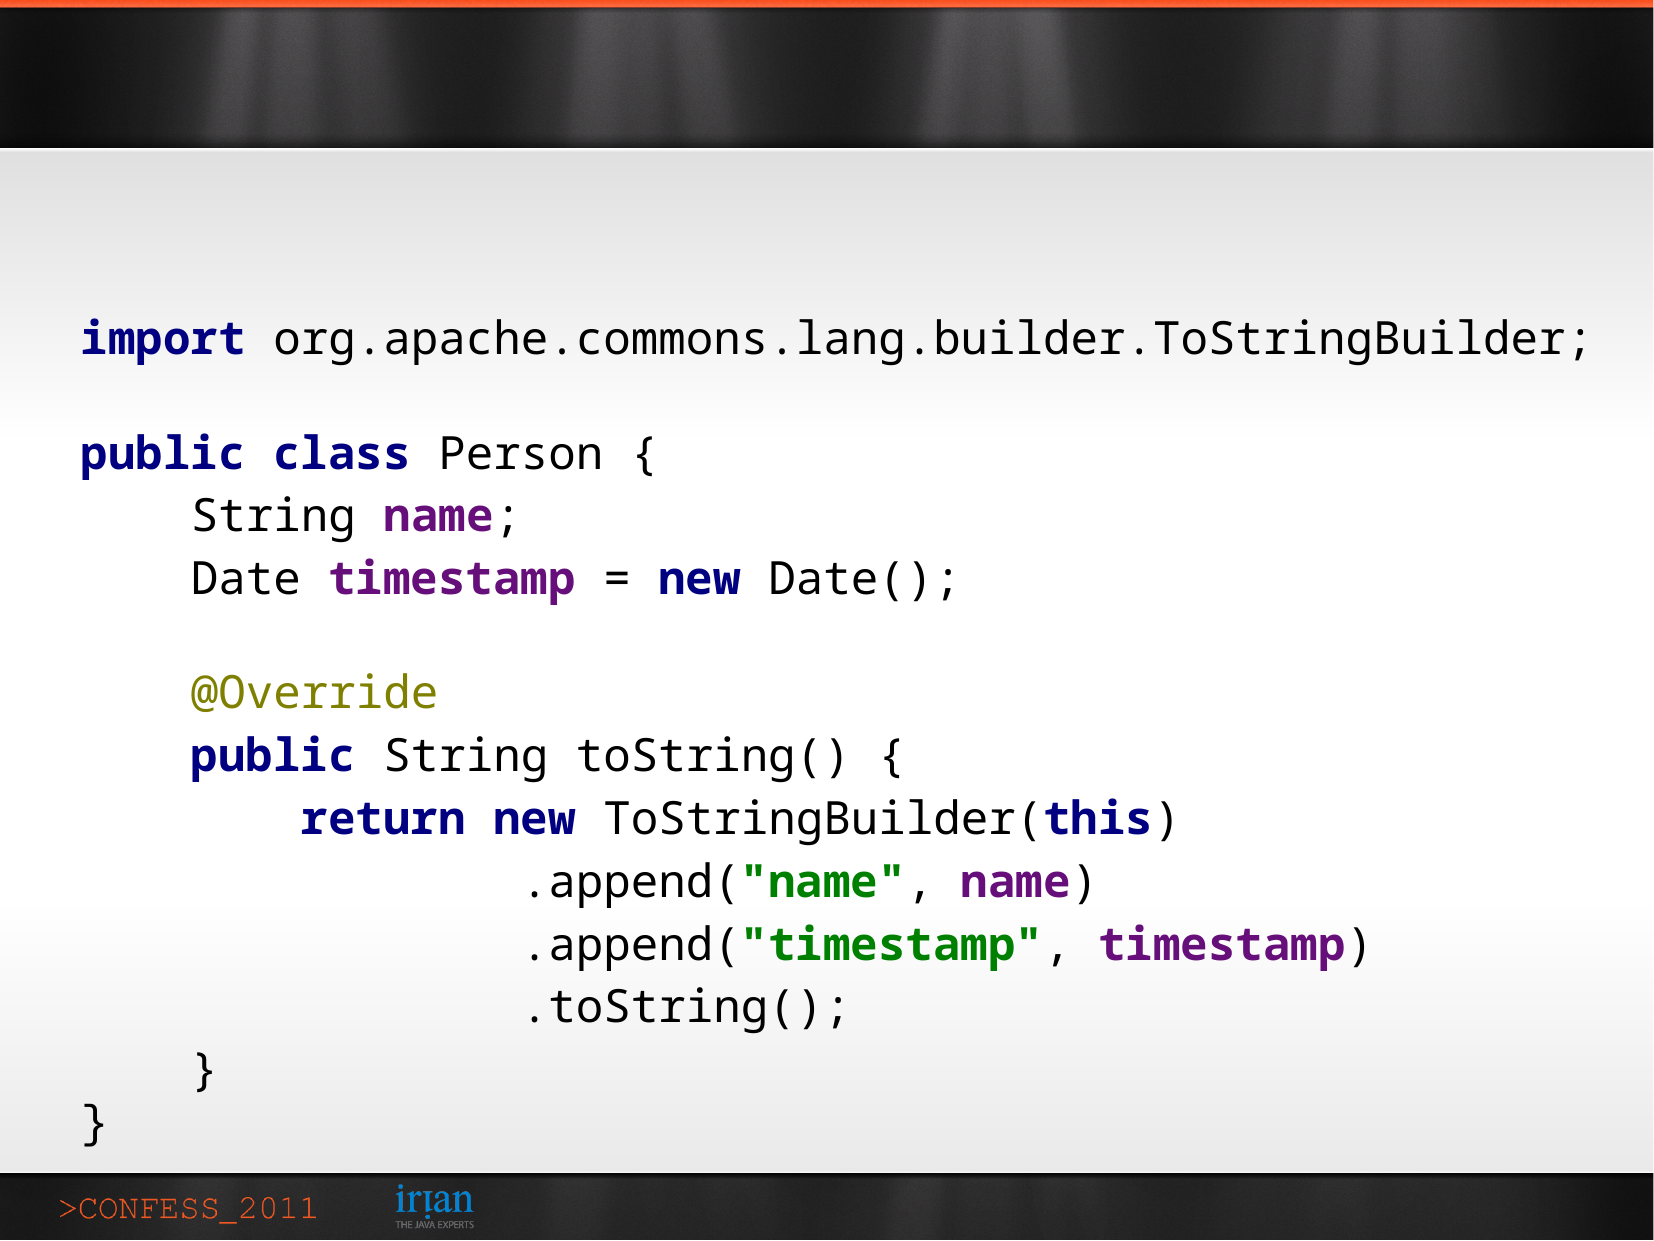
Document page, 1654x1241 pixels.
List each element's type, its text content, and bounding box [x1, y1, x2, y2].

subtitle import org.apache.commons.lang.builder.ToStringBuilder; public class Person { String name; Date timestamp = new Date(); @Override public String toString() { return new ToStringBuilder(this) .append("name", name) .append("timestamp", timestamp) .toString(); } } [80, 305, 1654, 1125]
picture [0, 0, 1654, 1240]
